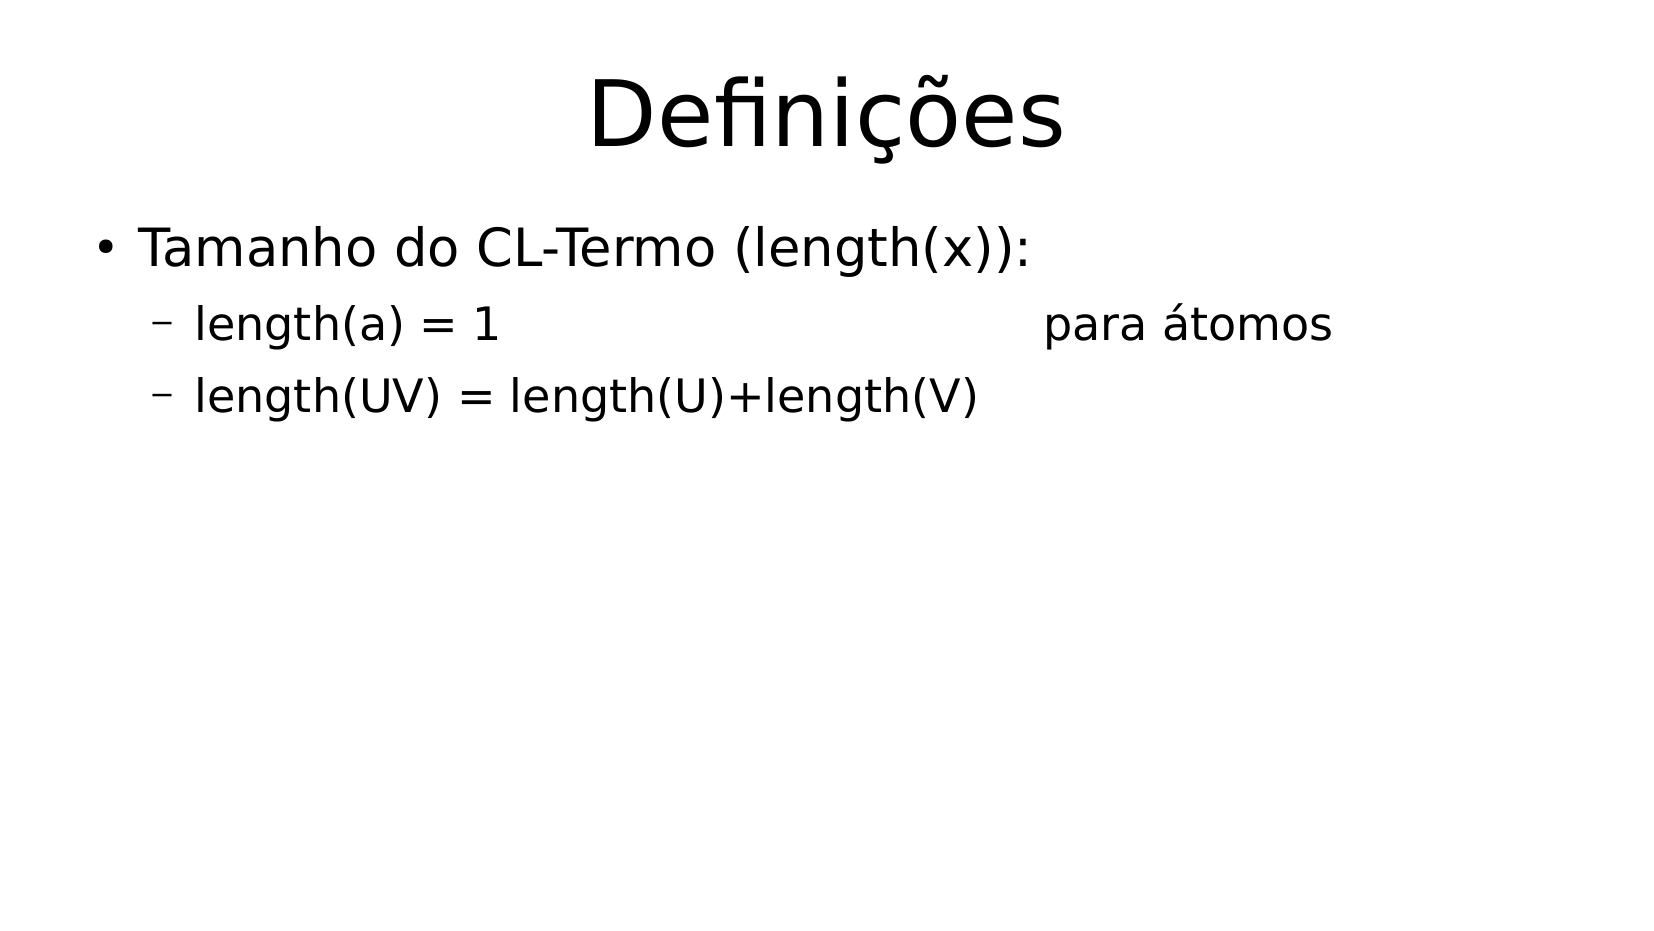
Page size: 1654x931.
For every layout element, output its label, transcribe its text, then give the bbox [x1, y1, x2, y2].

title Definições [82, 37, 1571, 193]
list Tamanho do CL-Termo (length(x)): length(a) = 1 para átomos length(UV) = length(U)+length(V) [82, 217, 1571, 758]
